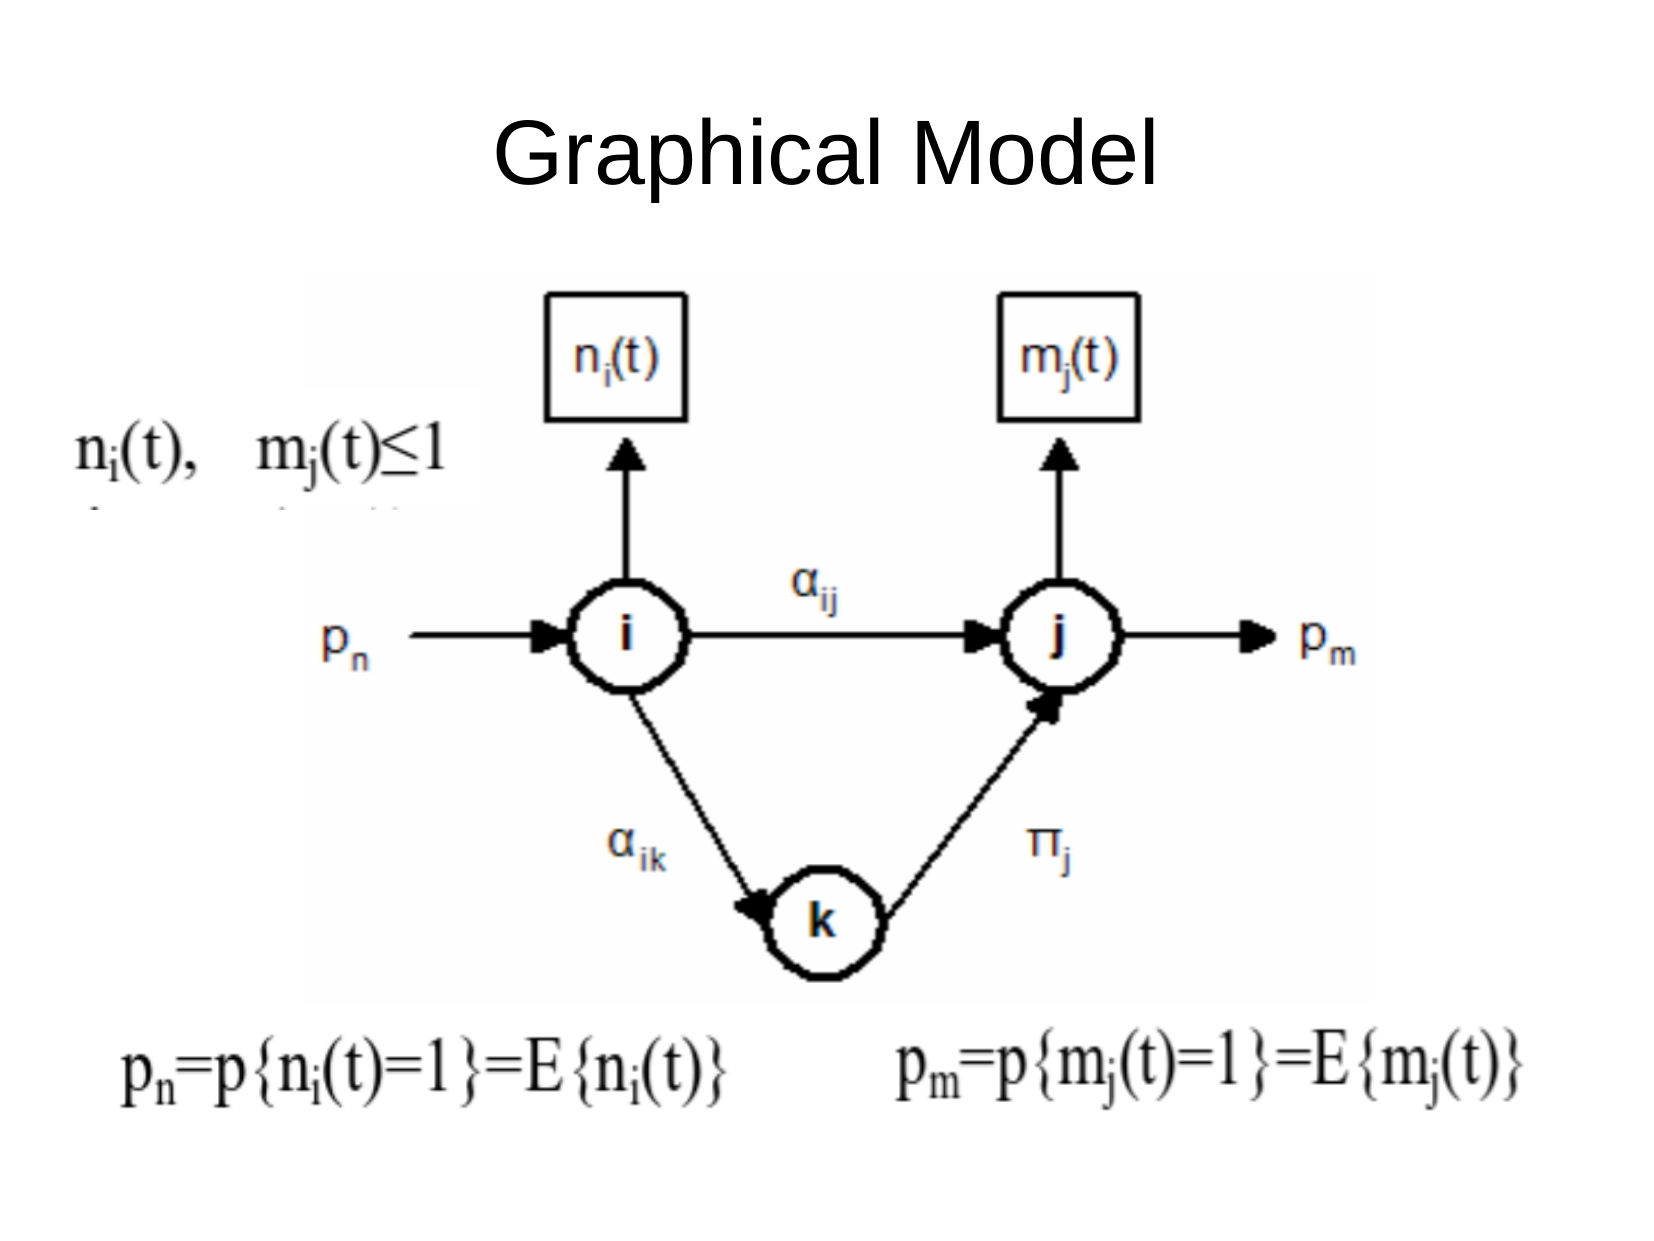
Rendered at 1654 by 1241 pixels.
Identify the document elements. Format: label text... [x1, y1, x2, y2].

title Graphical Model [82, 49, 1571, 257]
picture [885, 1019, 1527, 1122]
picture [110, 1019, 736, 1126]
picture [45, 269, 1423, 1006]
